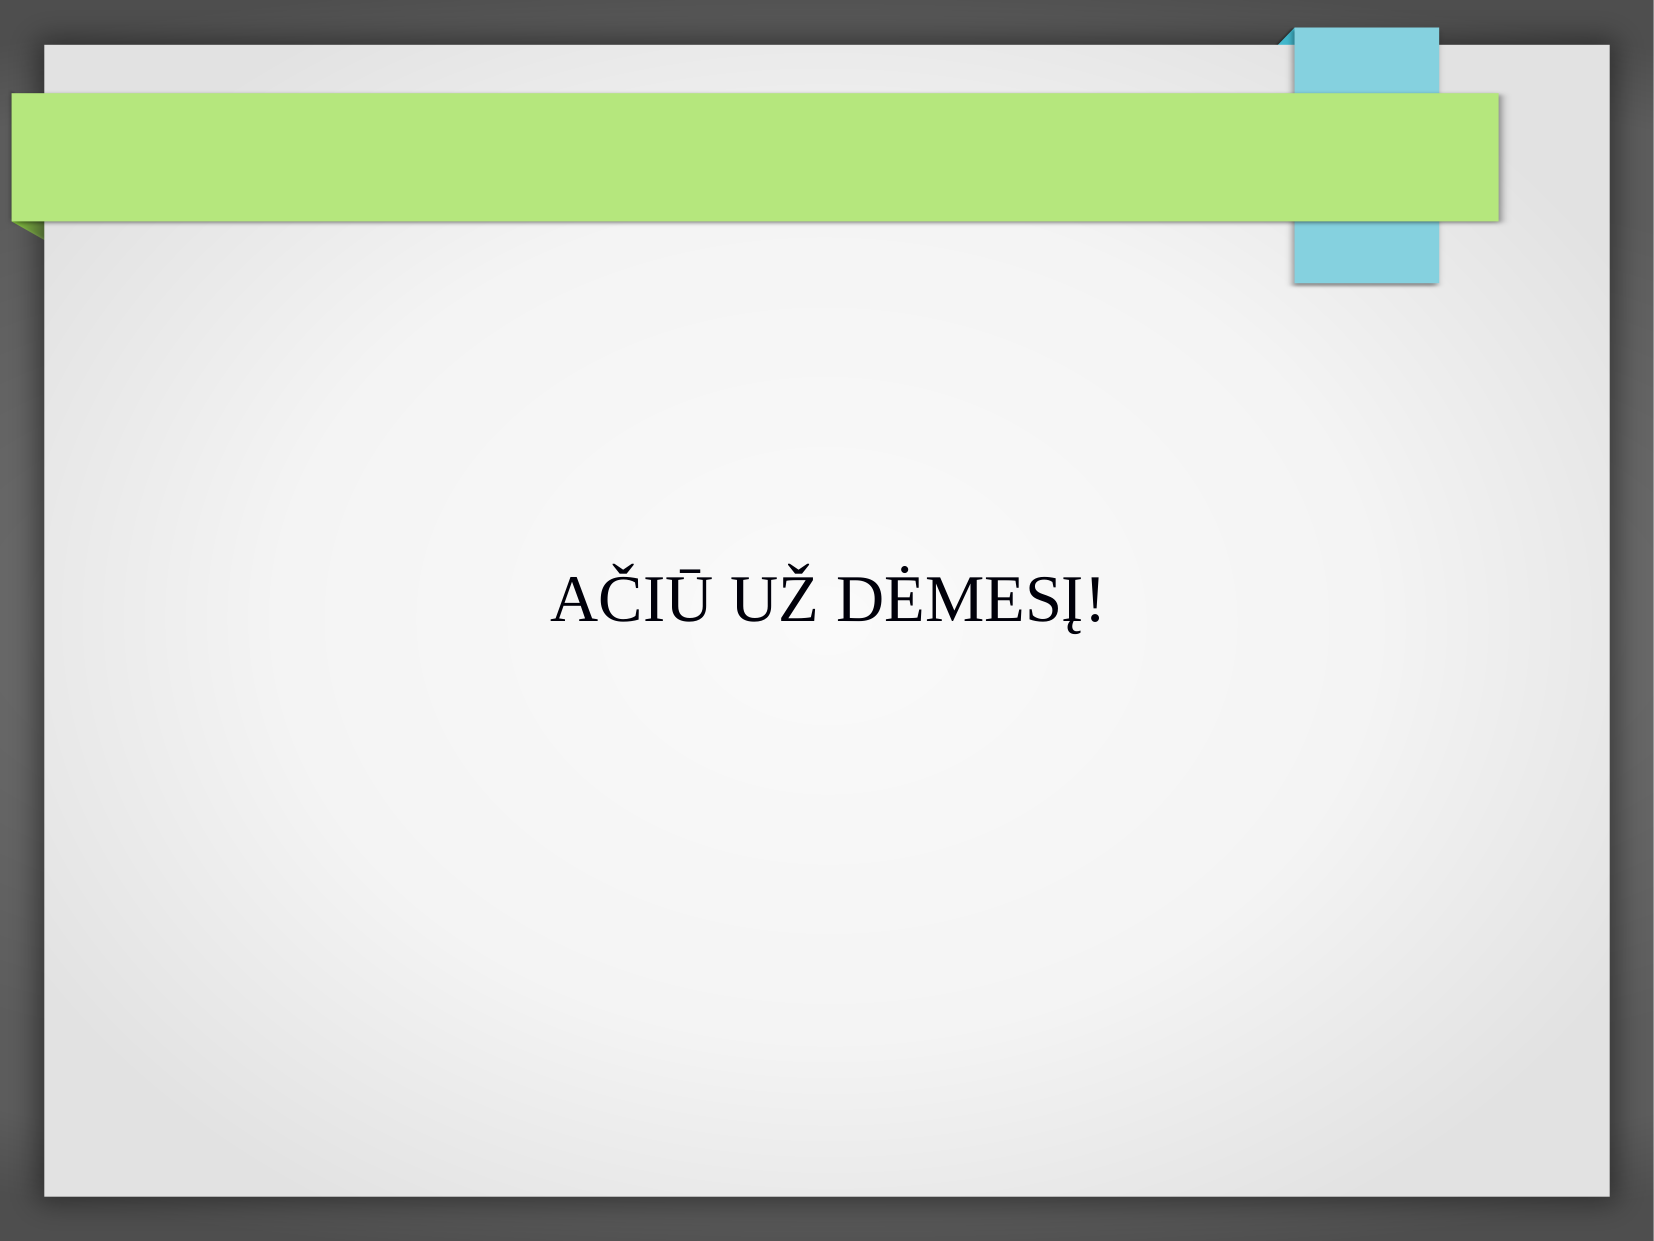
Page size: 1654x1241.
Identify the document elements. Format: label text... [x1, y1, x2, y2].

title AČIŪ UŽ DĖMESĮ! [45, 495, 1576, 703]
picture [0, 0, 1654, 1241]
